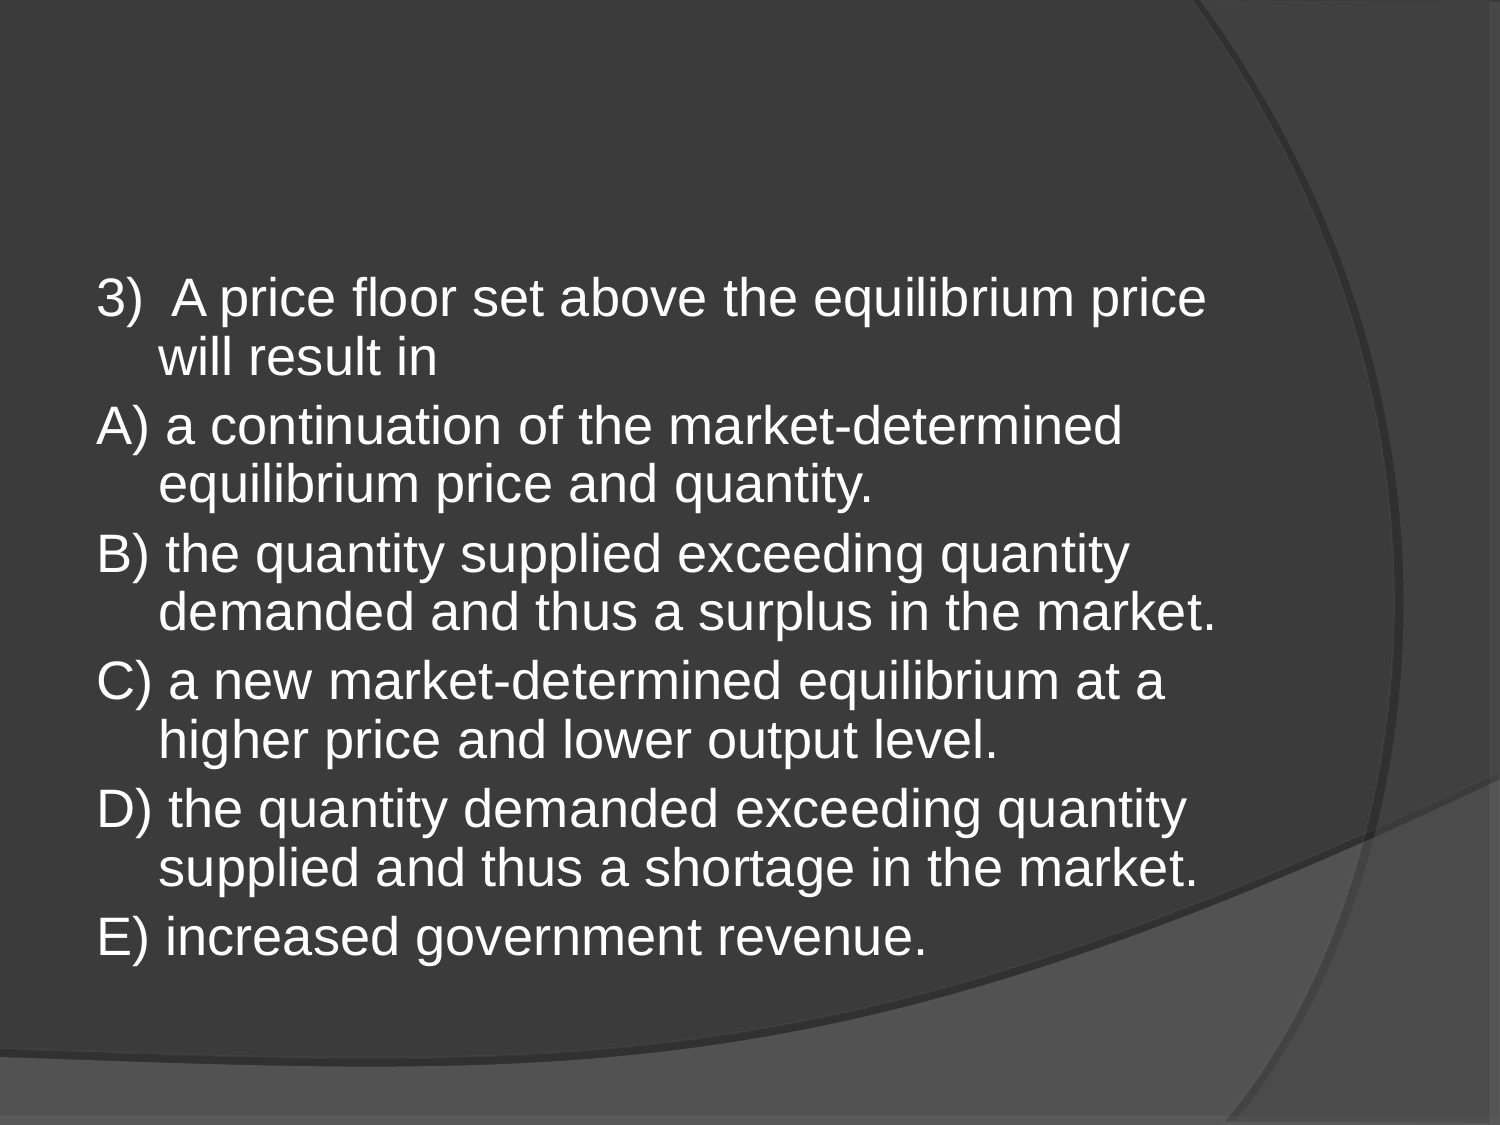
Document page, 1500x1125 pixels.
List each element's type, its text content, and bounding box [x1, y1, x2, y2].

list 3) A price floor set above the equilibrium price will result in A) a continuation of the market-determined equilibrium price and quantity. B) the quantity supplied exceeding quantity demanded and thus a surplus in the market. C) a new market-determined equilibrium at a higher price and lower output level. D) the quantity demanded exceeding quantity supplied and thus a shortage in the market. E) increased government revenue. [75, 262, 1300, 1005]
